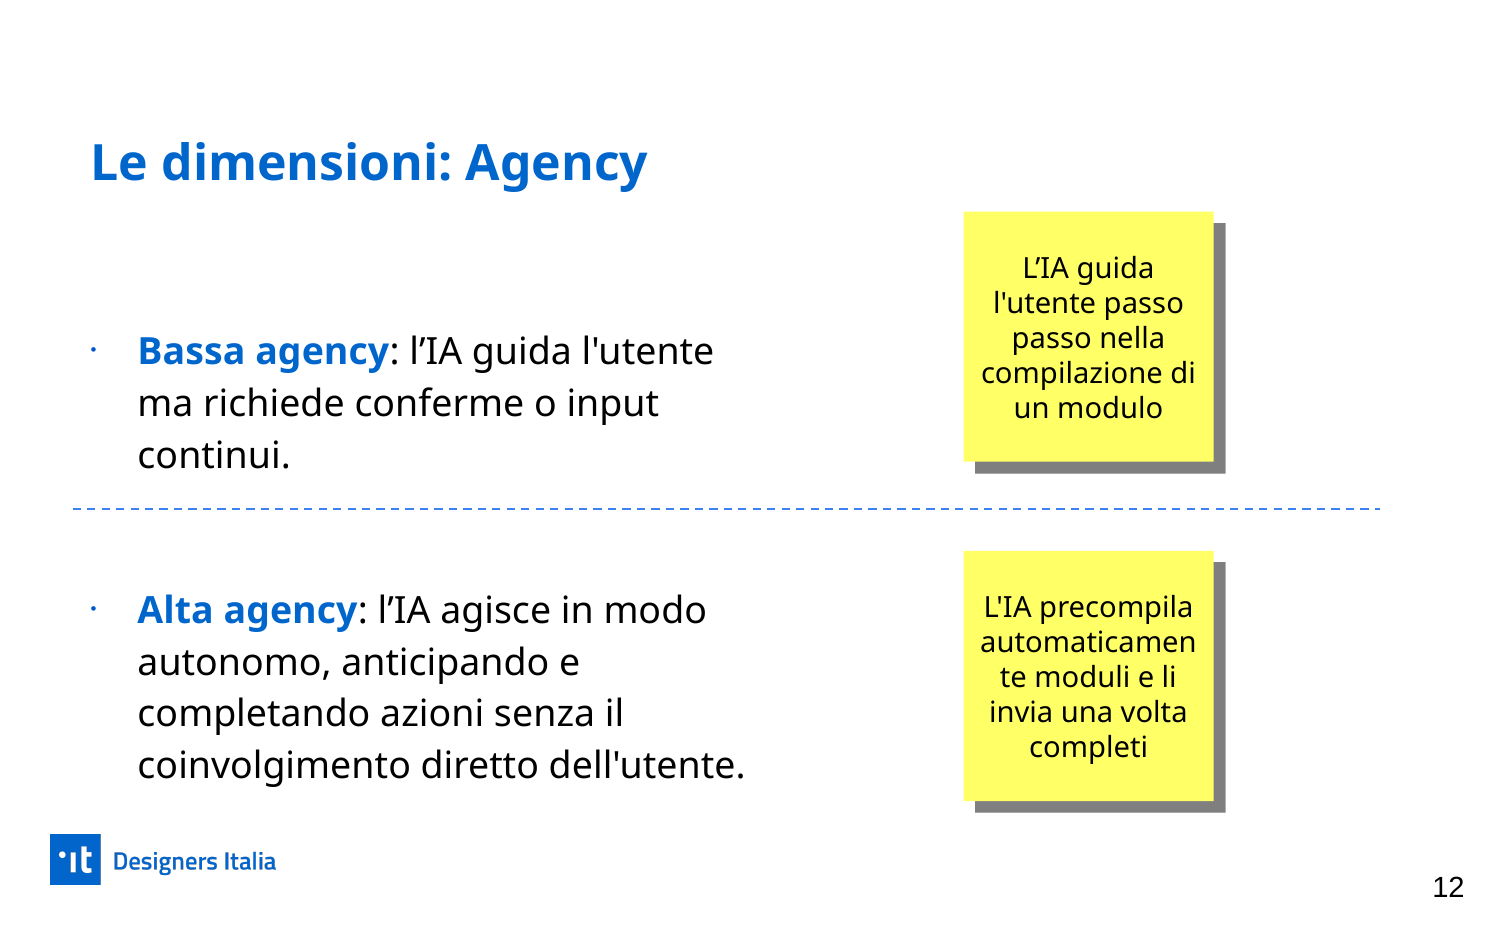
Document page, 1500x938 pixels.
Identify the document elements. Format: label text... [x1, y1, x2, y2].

text_box Bassa agency: l’IA guida l'utente ma richiede conferme o input continui. Alta agency: l’IA agisce in modo autonomo, anticipando e completando azioni senza il coinvolgimento diretto dell'utente. [75, 208, 782, 853]
text_box L’IA guida l'utente passo passo nella compilazione di un modulo [963, 211, 1214, 462]
picture [50, 834, 289, 885]
slide_number <numero> [1389, 850, 1480, 922]
text_box Le dimensioni: Agency [75, 115, 782, 196]
text_box L'IA precompila automaticamente moduli e li invia una volta completi [963, 550, 1214, 802]
